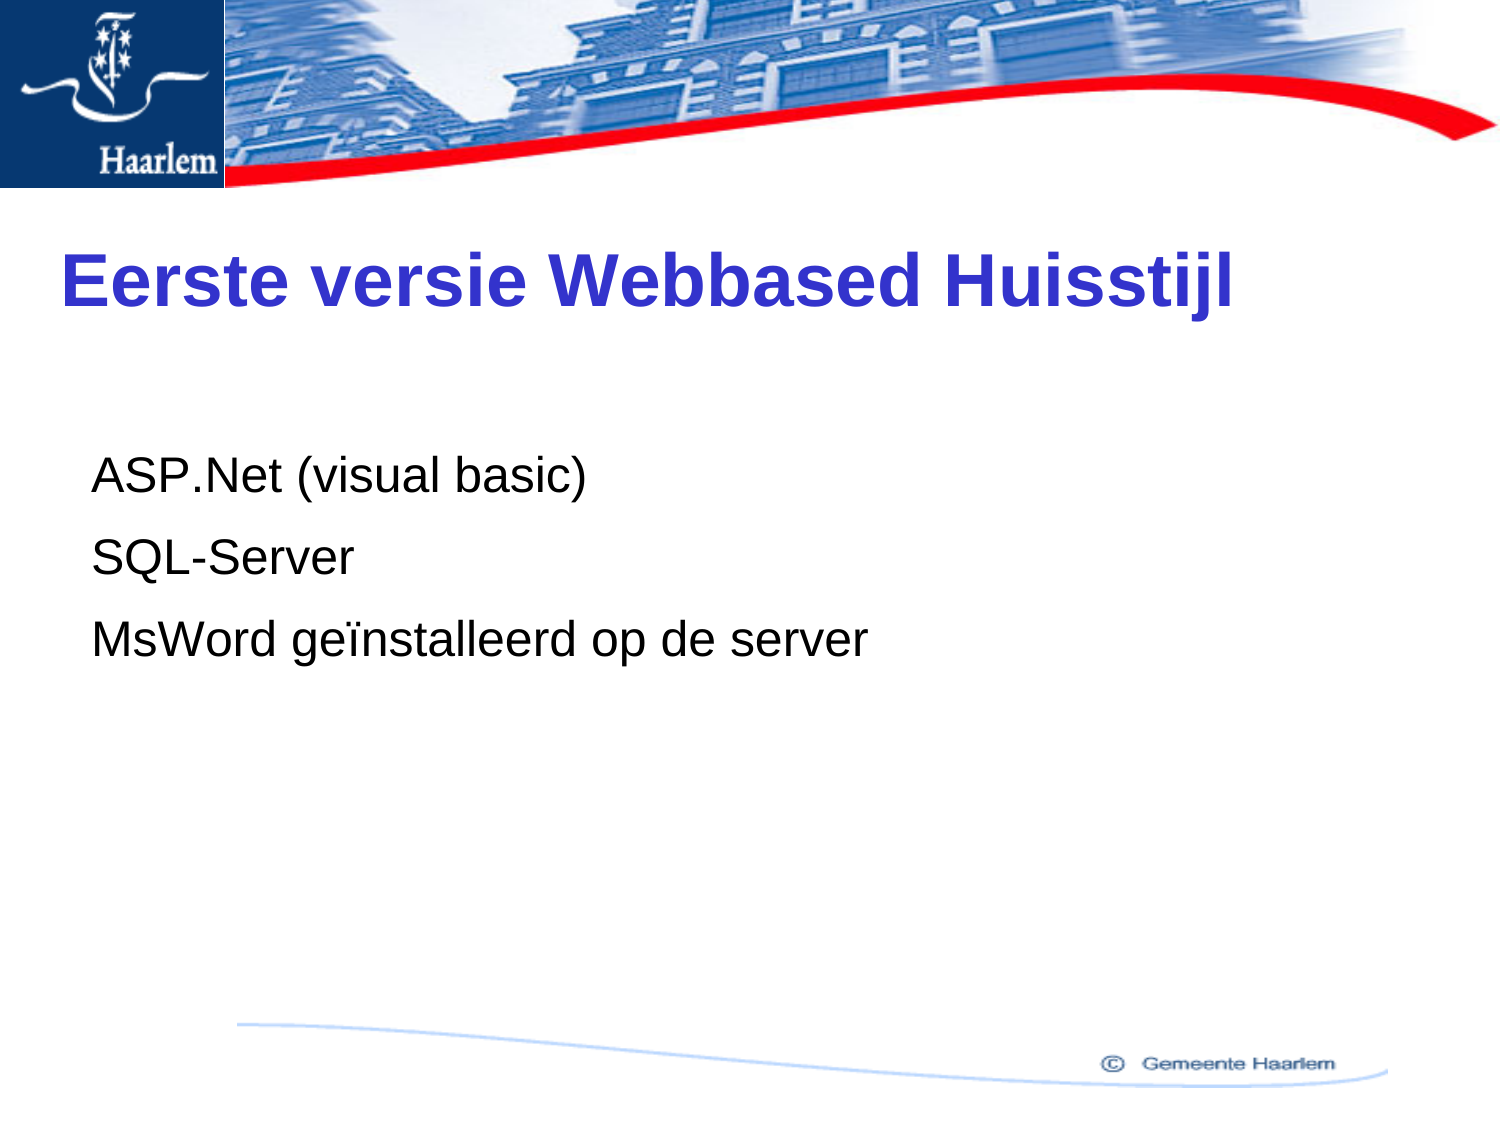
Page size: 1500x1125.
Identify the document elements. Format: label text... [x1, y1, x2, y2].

picture [237, 1017, 1388, 1088]
picture [225, 0, 1500, 188]
text_box Eerste versie Webbased Huisstijl [46, 236, 1389, 330]
text_box ASP.Net (visual basic) SQL-Server MsWord geїnstalleerd op de server [62, 442, 1413, 675]
picture [0, 0, 224, 188]
